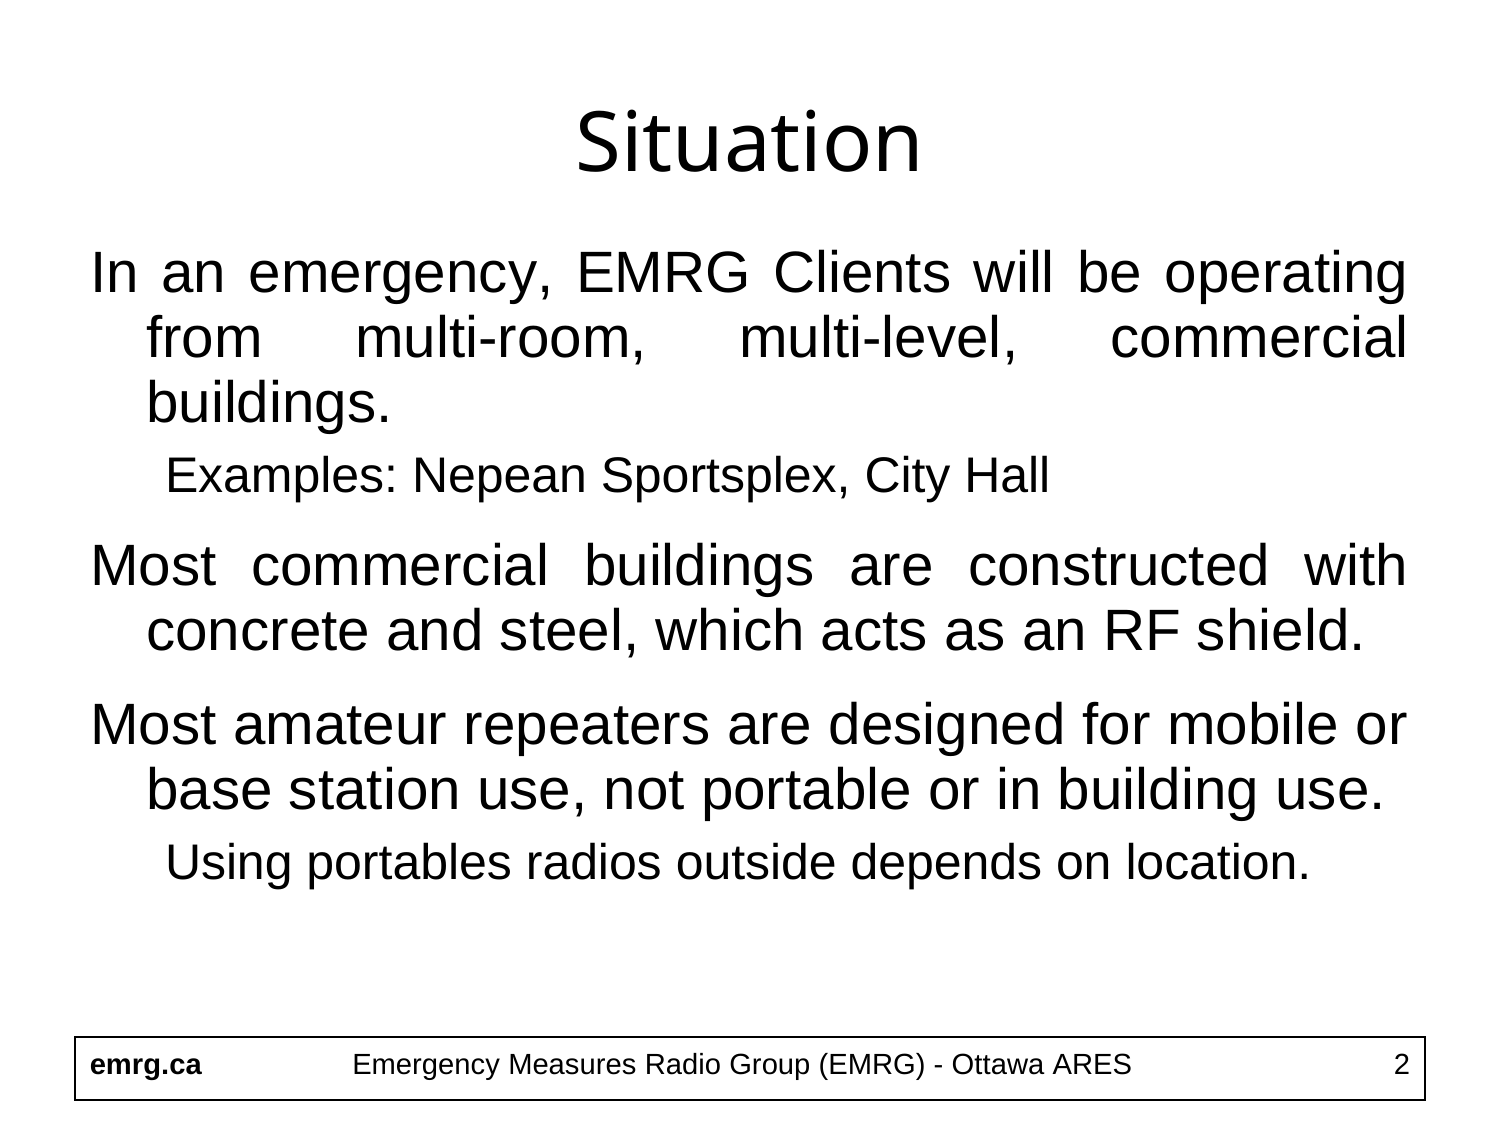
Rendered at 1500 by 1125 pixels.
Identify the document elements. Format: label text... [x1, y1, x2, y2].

text_box Emergency Measures Radio Group (EMRG) - Ottawa ARES [247, 1038, 1238, 1103]
text_box <number> [1246, 1038, 1426, 1103]
list In an emergency, EMRG Clients will be operating from multi-room, multi-level, commercial buildings. Examples: Nepean Sportsplex, City Hall Most commercial buildings are constructed with concrete and steel, which acts as an RF shield. Most amateur repeaters are designed for mobile or base station use, not portable or in building use. Using portables radios outside depends on location. [75, 232, 1426, 1038]
title Situation [75, 45, 1426, 232]
